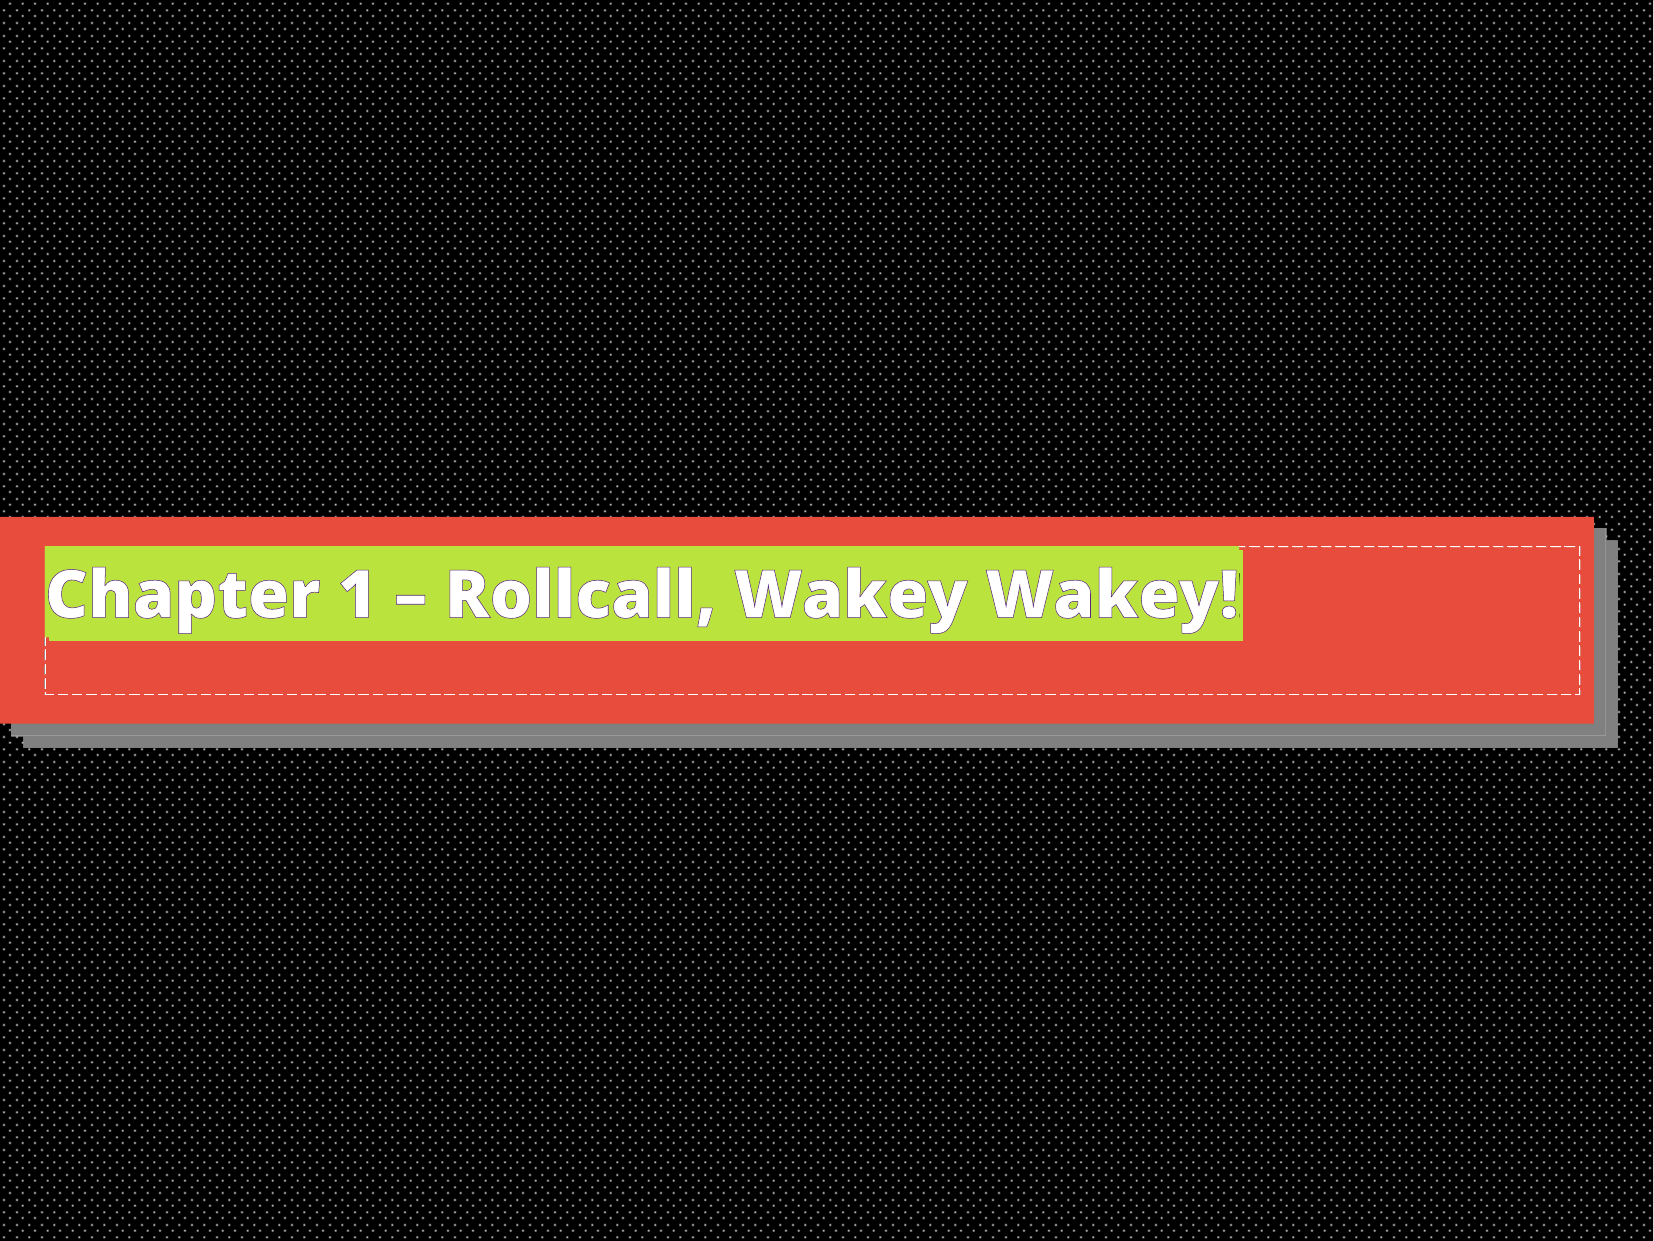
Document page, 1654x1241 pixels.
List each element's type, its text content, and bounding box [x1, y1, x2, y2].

title Chapter 1 – Rollcall, Wakey Wakey! [45, 546, 1580, 695]
picture [0, 0, 1654, 1241]
